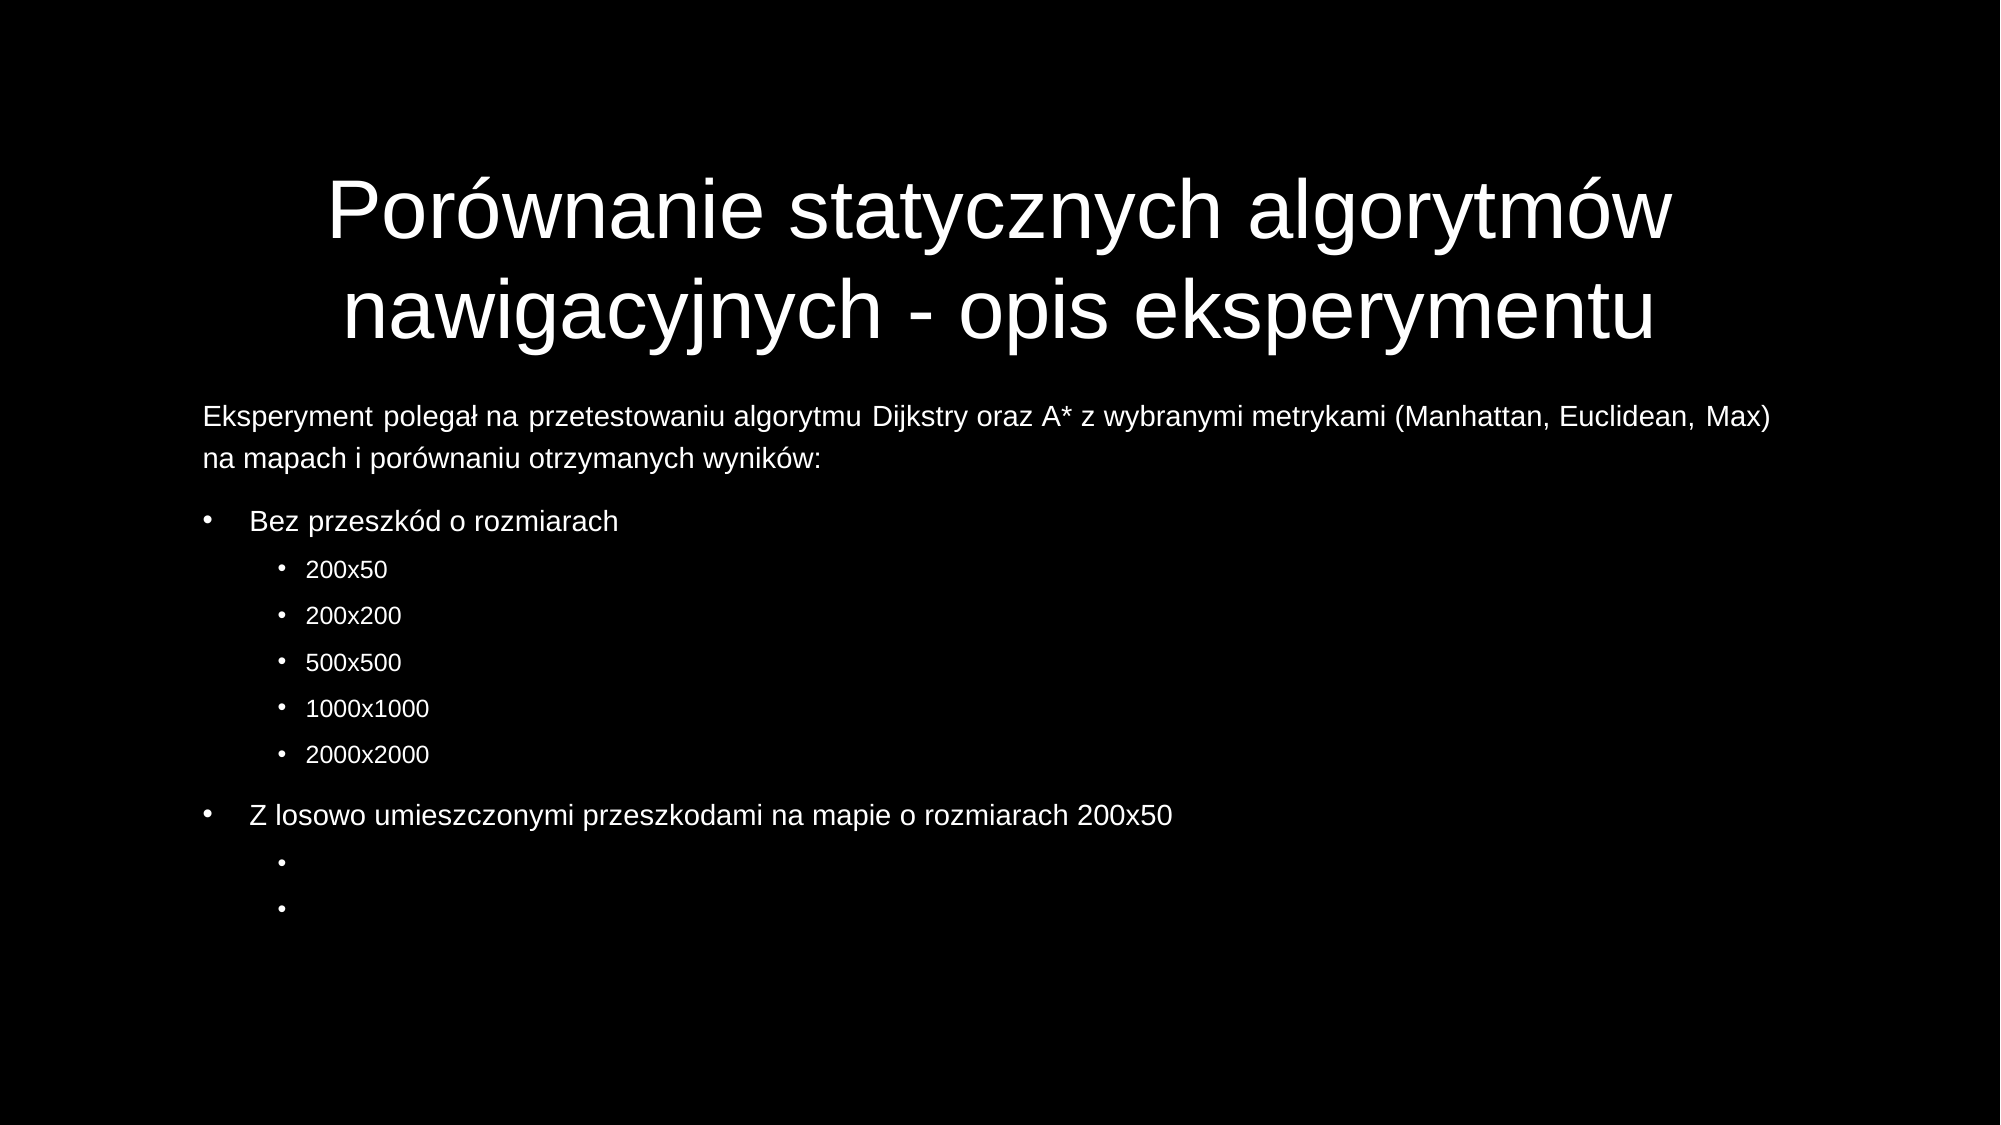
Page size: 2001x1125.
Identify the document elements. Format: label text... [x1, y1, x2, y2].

title Porównanie statycznych algorytmów nawigacyjnych - opis eksperymentu [187, 143, 1813, 367]
list Eksperyment polegał na przetestowaniu algorytmu Dijkstry oraz A* z wybranymi metrykami (Manhattan, Euclidean, Max) na mapach i porównaniu otrzymanych wyników: Bez przeszkód o rozmiarach 200x50 200x200 500x500 1000x1000 2000x2000 Z losowo umieszczonymi przeszkodami na mapie o rozmiarach 200x50 [187, 382, 1813, 968]
